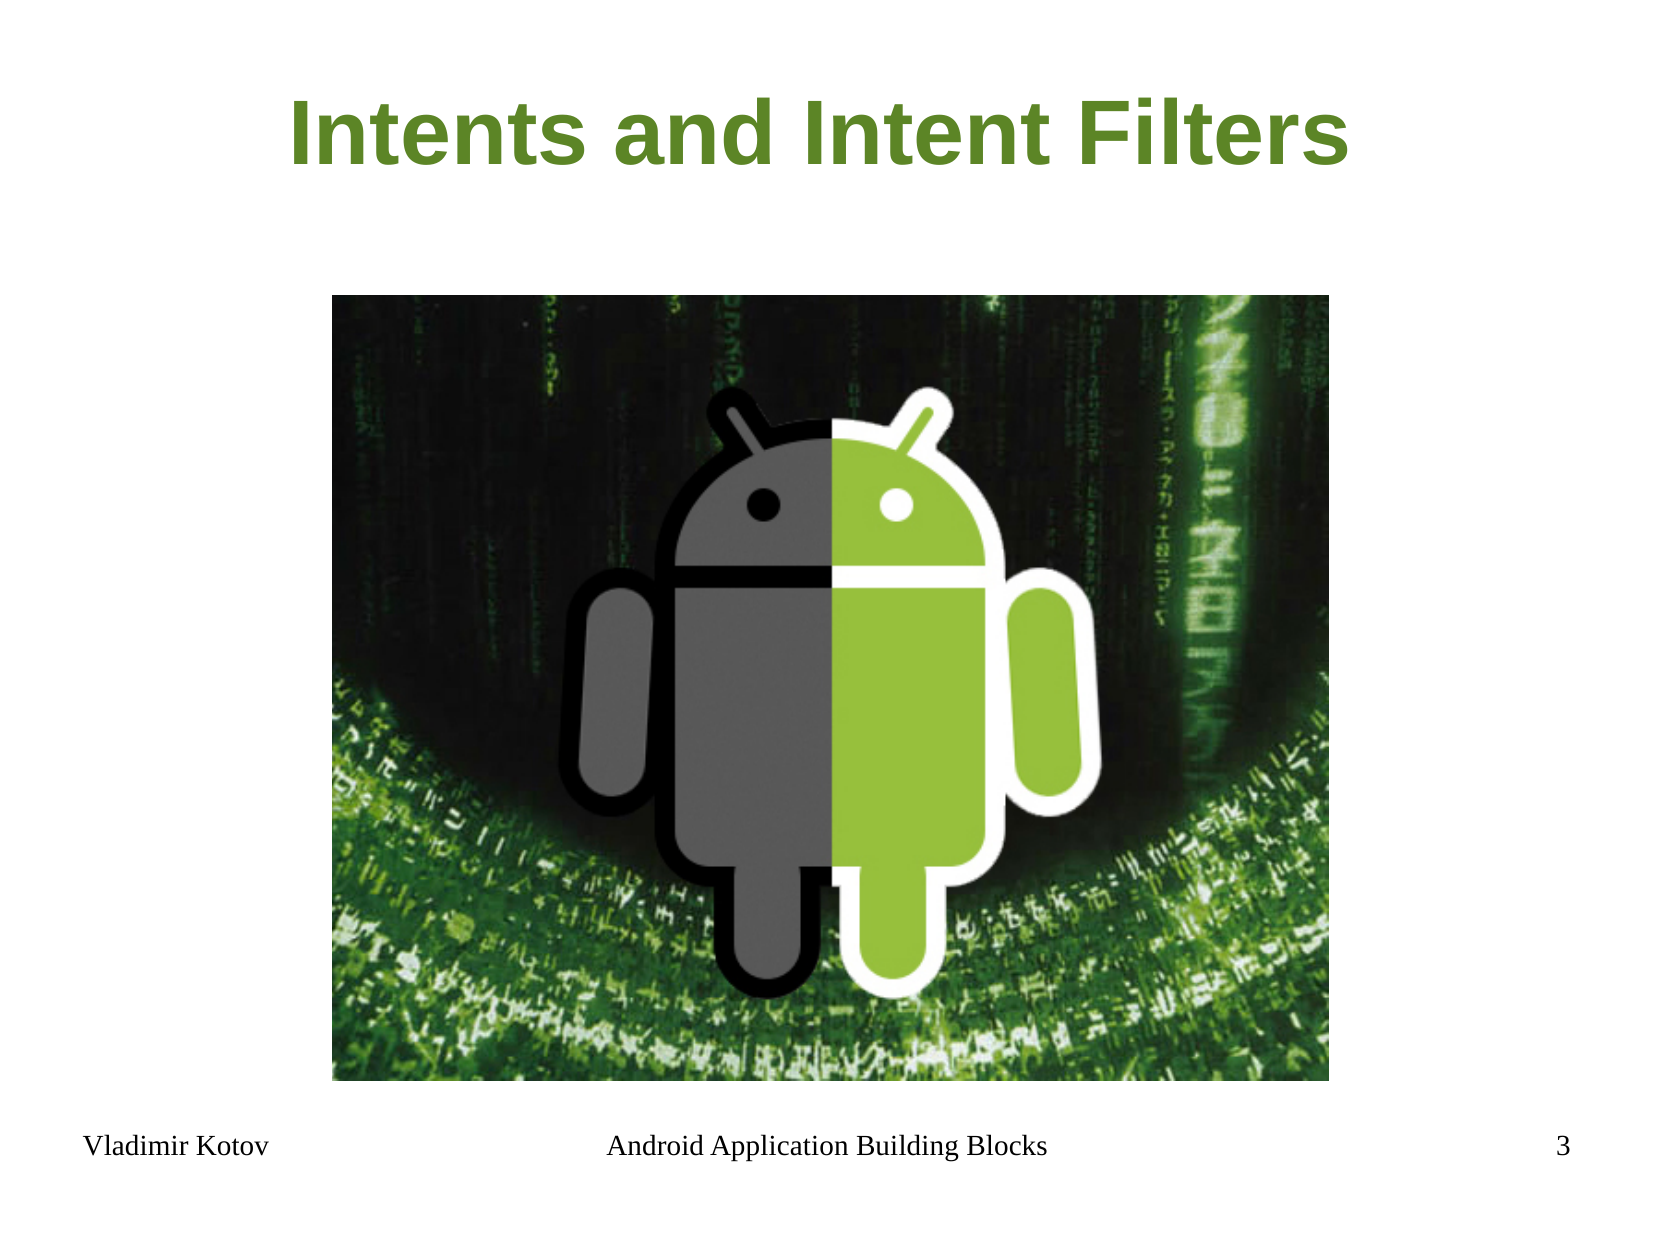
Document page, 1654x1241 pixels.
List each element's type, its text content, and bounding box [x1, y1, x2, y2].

picture [332, 295, 1329, 1082]
title Intents and Intent Filters [76, 29, 1565, 237]
